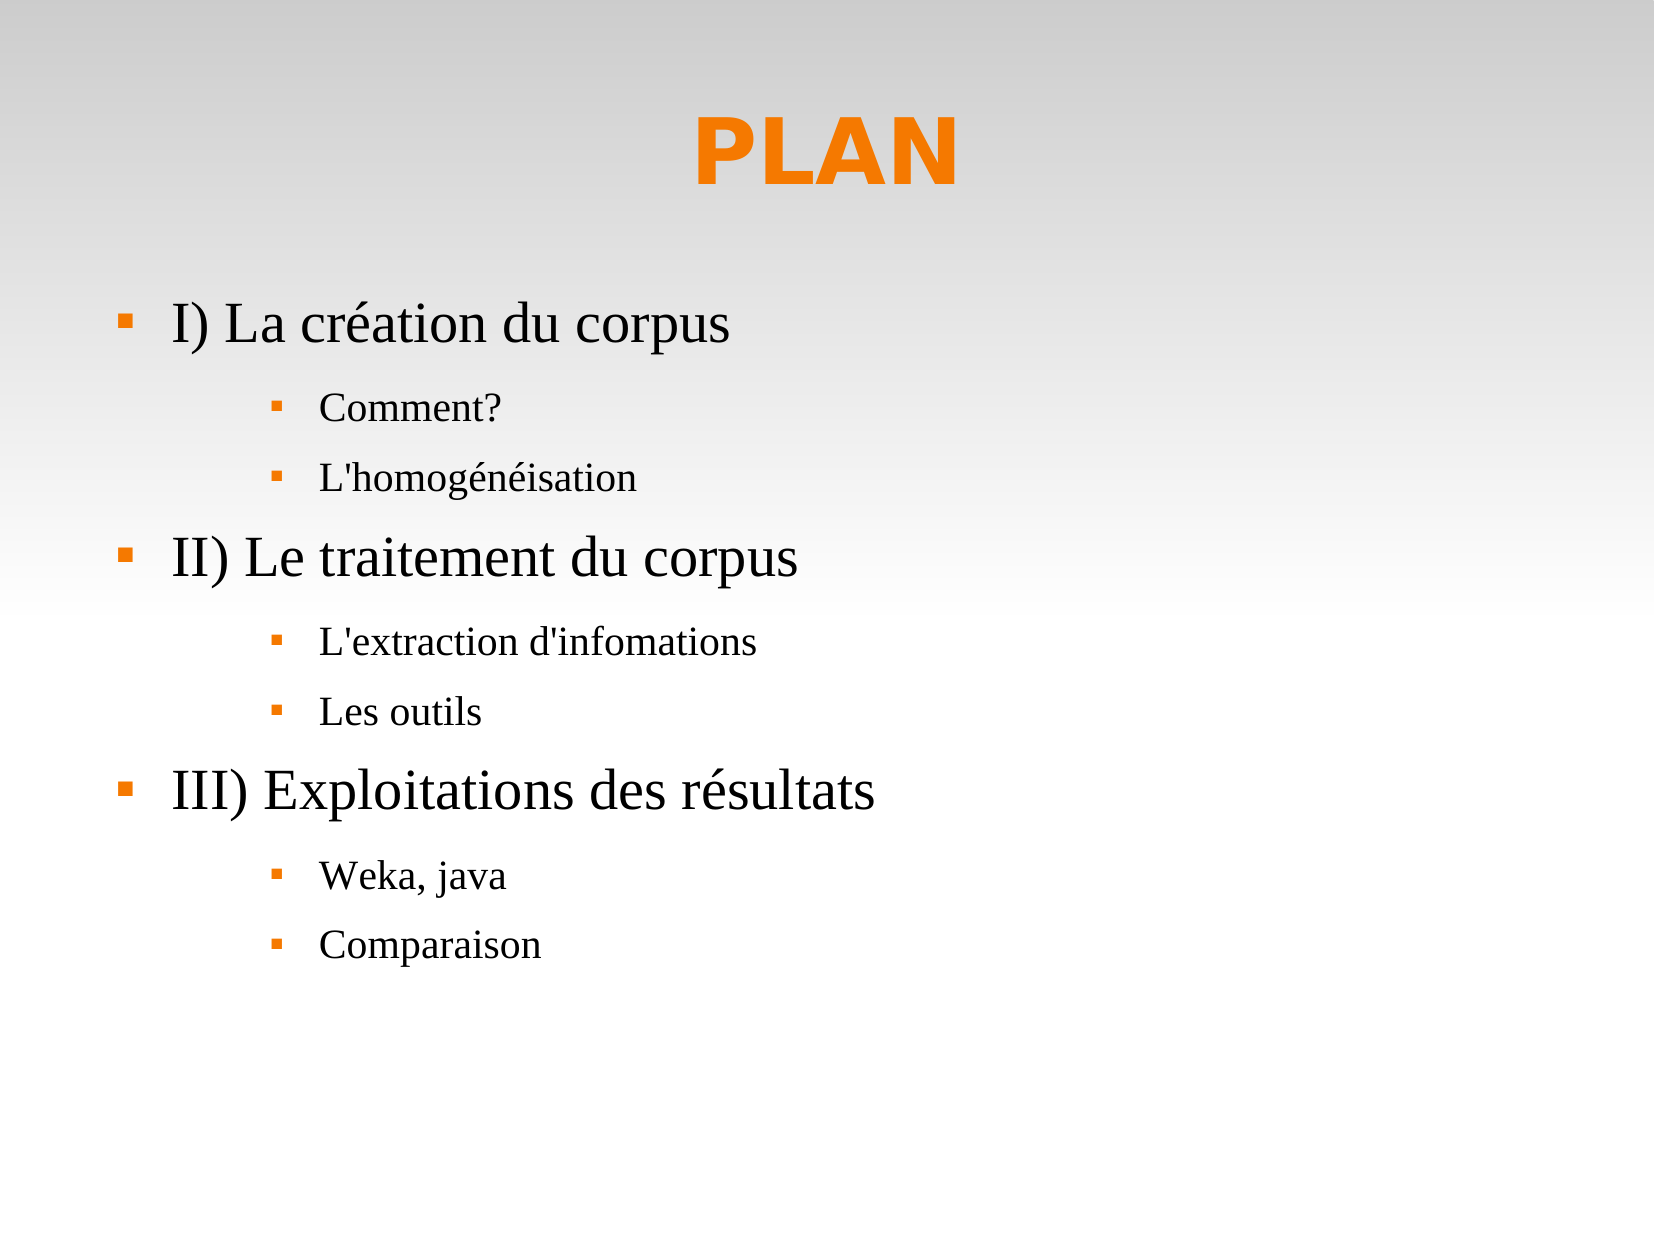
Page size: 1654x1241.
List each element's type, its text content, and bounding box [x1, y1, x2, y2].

title PLAN [82, 49, 1571, 257]
list I) La création du corpus Comment? L'homogénéisation II) Le traitement du corpus L'extraction d'infomations Les outils III) Exploitations des résultats Weka, java Comparaison [82, 290, 1571, 1094]
